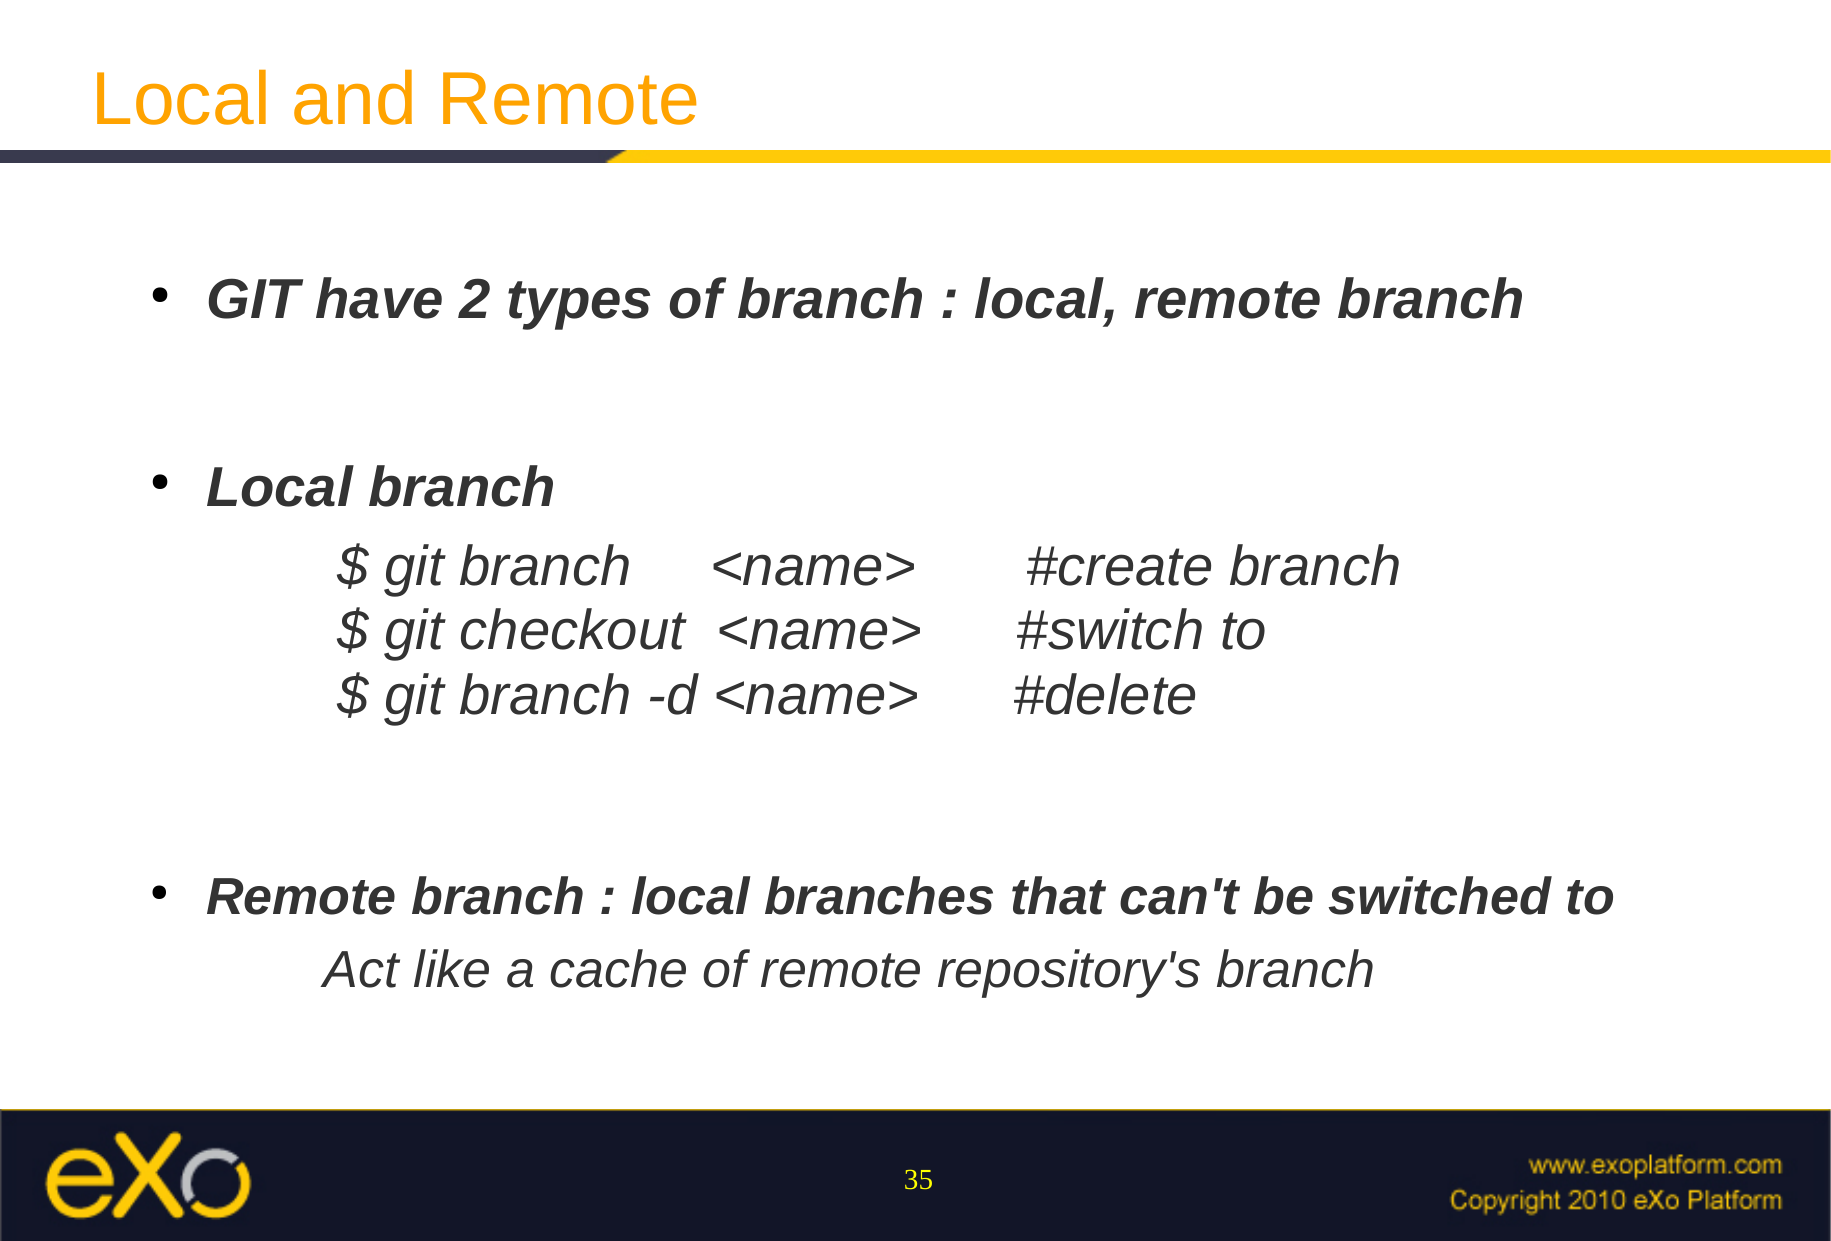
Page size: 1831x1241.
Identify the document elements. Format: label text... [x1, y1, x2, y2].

picture [0, 1109, 1831, 1241]
list GIT have 2 types of branch : local, remote branch [150, 262, 1747, 450]
text_box Local and Remote [91, 49, 1740, 151]
list Local branch $ git branch <name> #create branch $ git checkout <name> #switch to $ git branch -d <name> #delete [150, 450, 1747, 751]
picture [0, 150, 1831, 163]
list Remote branch : local branches that can't be switched to Act like a cache of remote repository's branch [150, 862, 1801, 1051]
